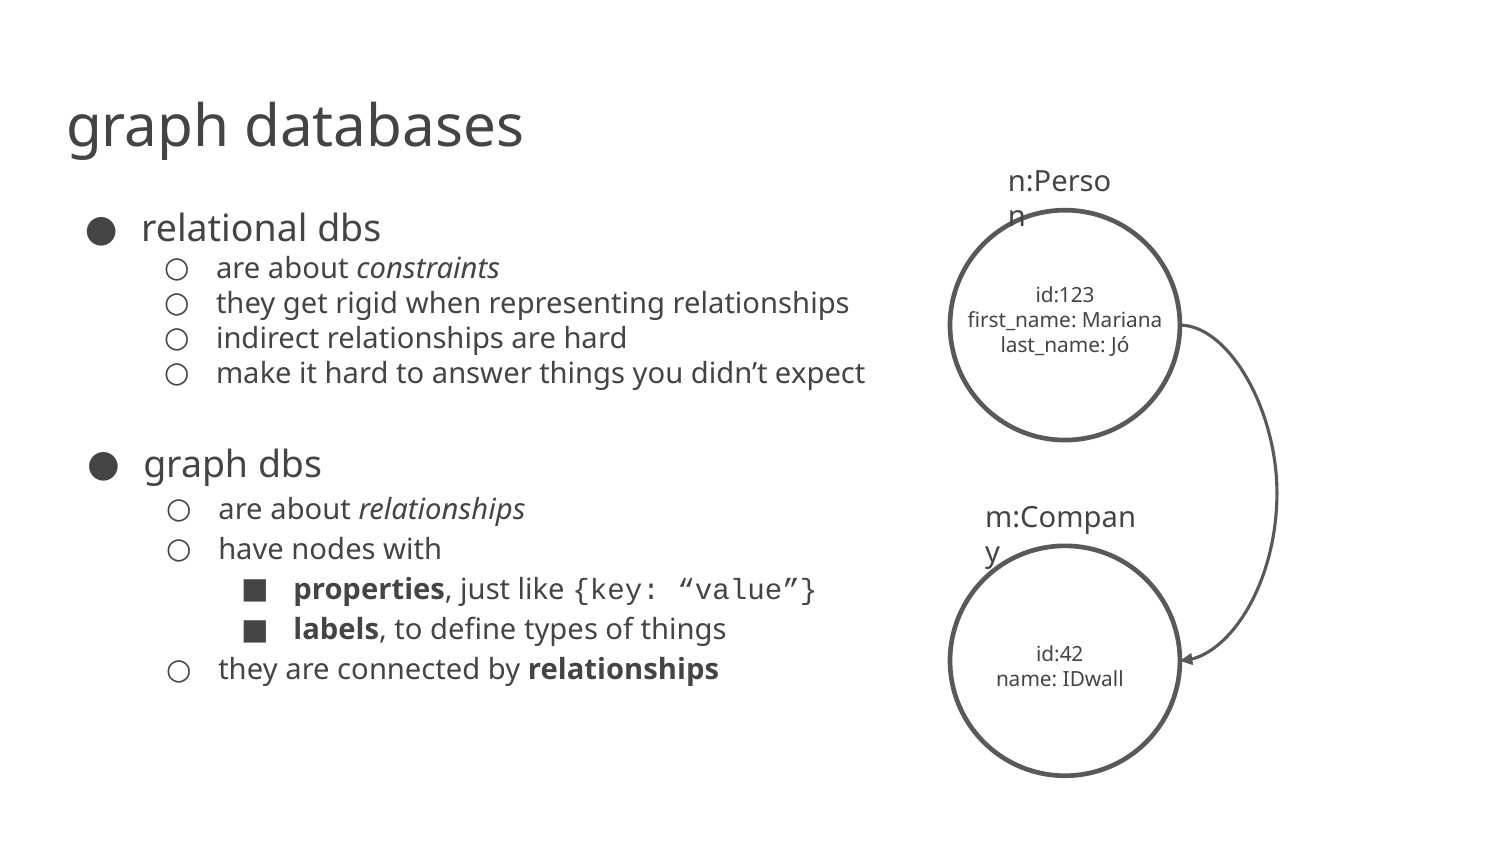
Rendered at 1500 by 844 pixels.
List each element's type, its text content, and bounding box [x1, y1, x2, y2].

text_box id:42 name: IDwall [961, 625, 1159, 700]
text_box n:Person [993, 147, 1137, 211]
text_box graph dbs are about relationships have nodes with properties, just like {key: “value”} labels, to define types of things they are connected by relationships [53, 417, 961, 808]
list relational dbs are about constraints they get rigid when representing relationships indirect relationships are hard make it hard to answer things you didn’t expect [51, 189, 961, 430]
text_box m:Company [970, 483, 1160, 546]
title graph databases [51, 72, 1449, 167]
text_box id:123 first_name: Mariana last_name: Jó [950, 266, 1180, 372]
